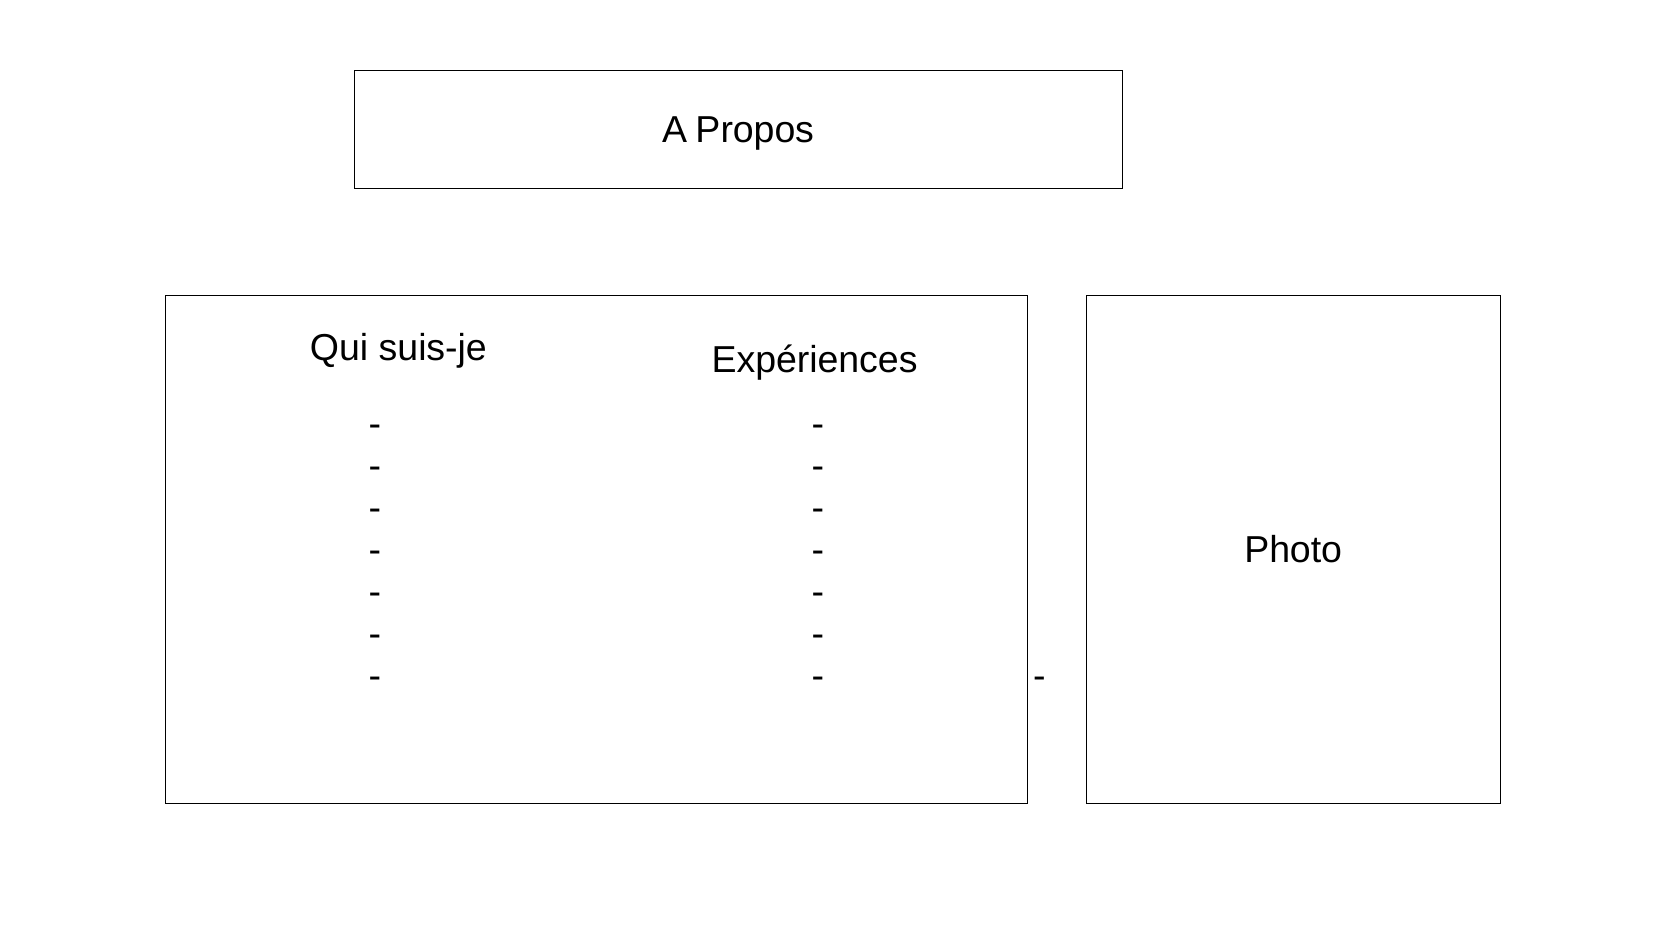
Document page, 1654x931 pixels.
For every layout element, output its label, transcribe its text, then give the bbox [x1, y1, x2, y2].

text_box - - - - - - - - - - - - - - - [165, 295, 1028, 804]
text_box Photo [1086, 295, 1501, 804]
text_box Expériences [696, 330, 945, 388]
text_box A Propos [354, 70, 1123, 189]
text_box Qui suis-je [295, 318, 520, 376]
